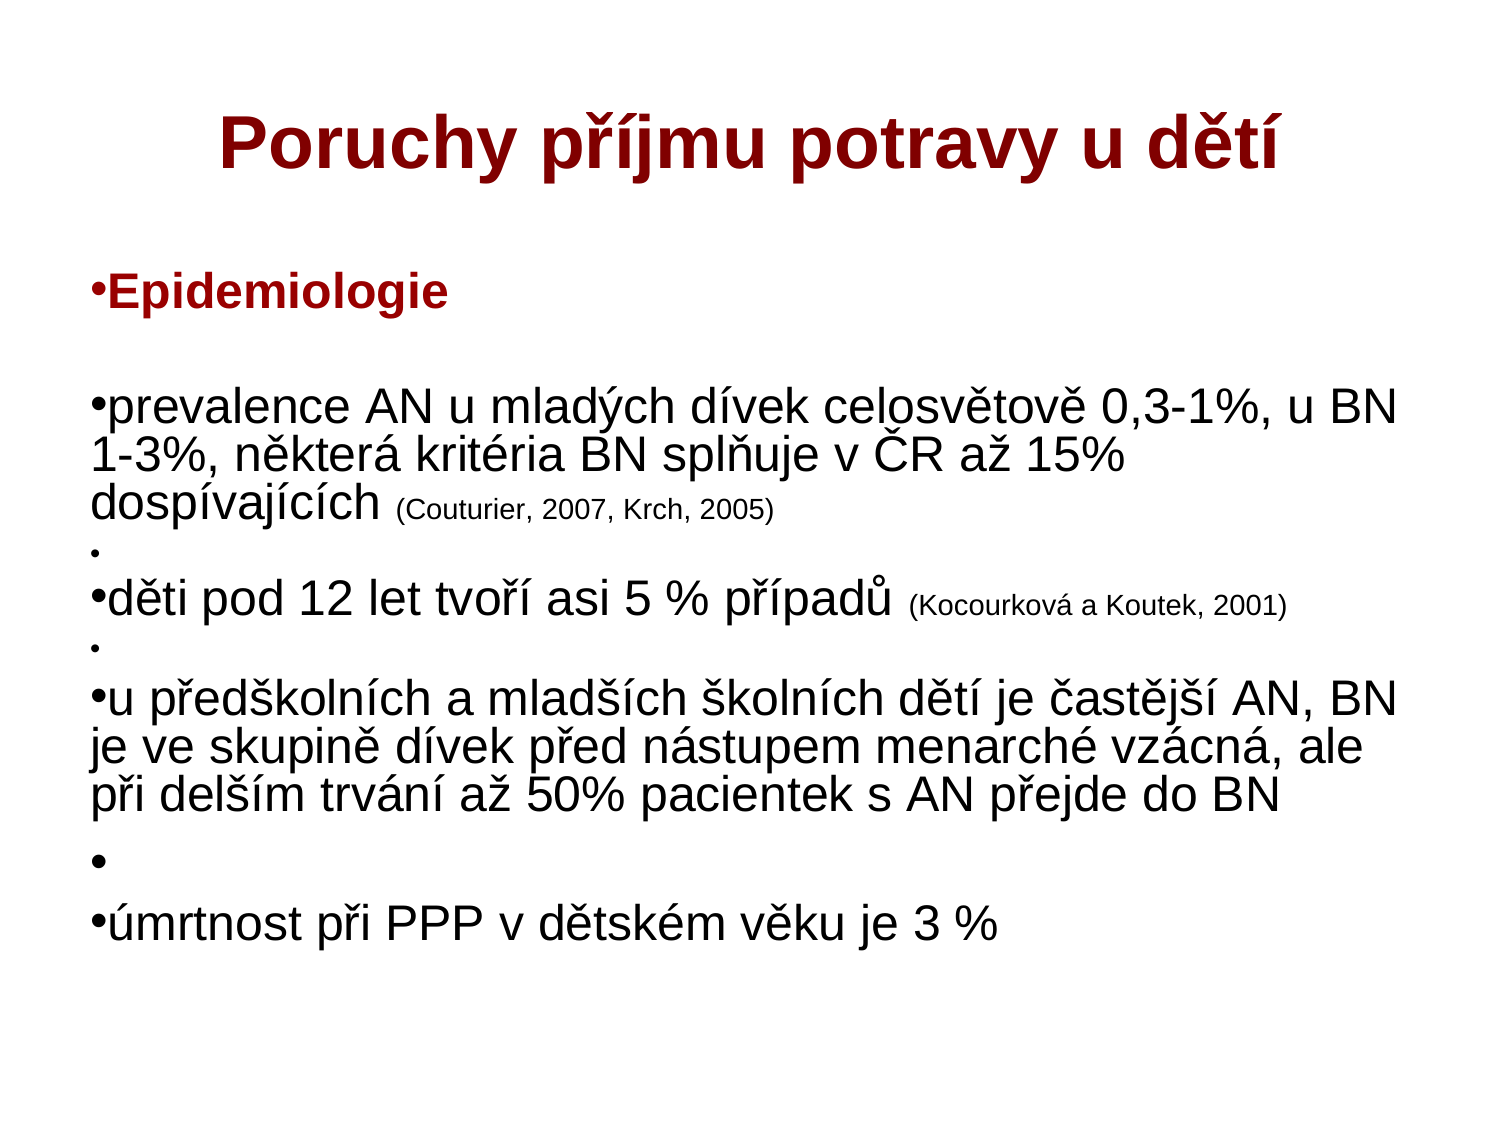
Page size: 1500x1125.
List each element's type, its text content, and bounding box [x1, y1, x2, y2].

title Poruchy příjmu potravy u dětí [75, 45, 1426, 233]
list Epidemiologie prevalence AN u mladých dívek celosvětově 0,3-1%, u BN 1-3%, některá kritéria BN splňuje v ČR až 15% dospívajících (Couturier, 2007, Krch, 2005) děti pod 12 let tvoří asi 5 % případů (Kocourková a Koutek, 2001) u předškolních a mladších školních dětí je častější AN, BN je ve skupině dívek před nástupem menarché vzácná, ale při delším trvání až 50% pacientek s AN přejde do BN úmrtnost při PPP v dětském věku je 3 % [75, 262, 1426, 1005]
